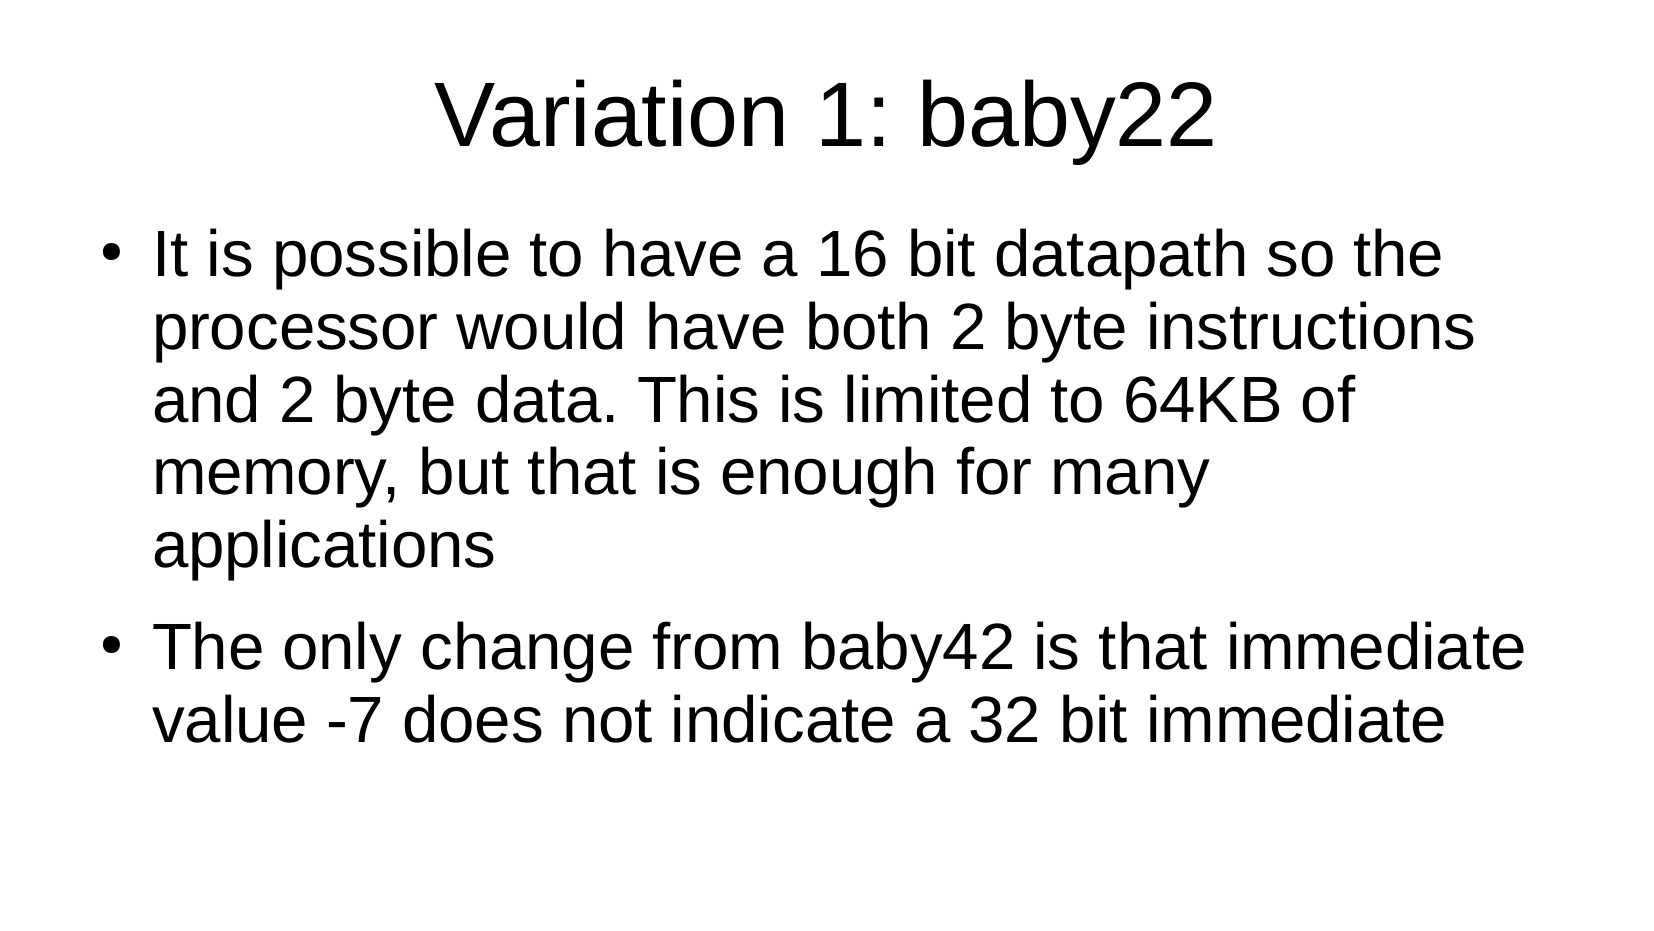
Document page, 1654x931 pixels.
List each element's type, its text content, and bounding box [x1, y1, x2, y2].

list It is possible to have a 16 bit datapath so the processor would have both 2 byte instructions and 2 byte data. This is limited to 64KB of memory, but that is enough for many applications The only change from baby42 is that immediate value -7 does not indicate a 32 bit immediate [82, 217, 1571, 758]
title Variation 1: baby22 [82, 37, 1571, 193]
